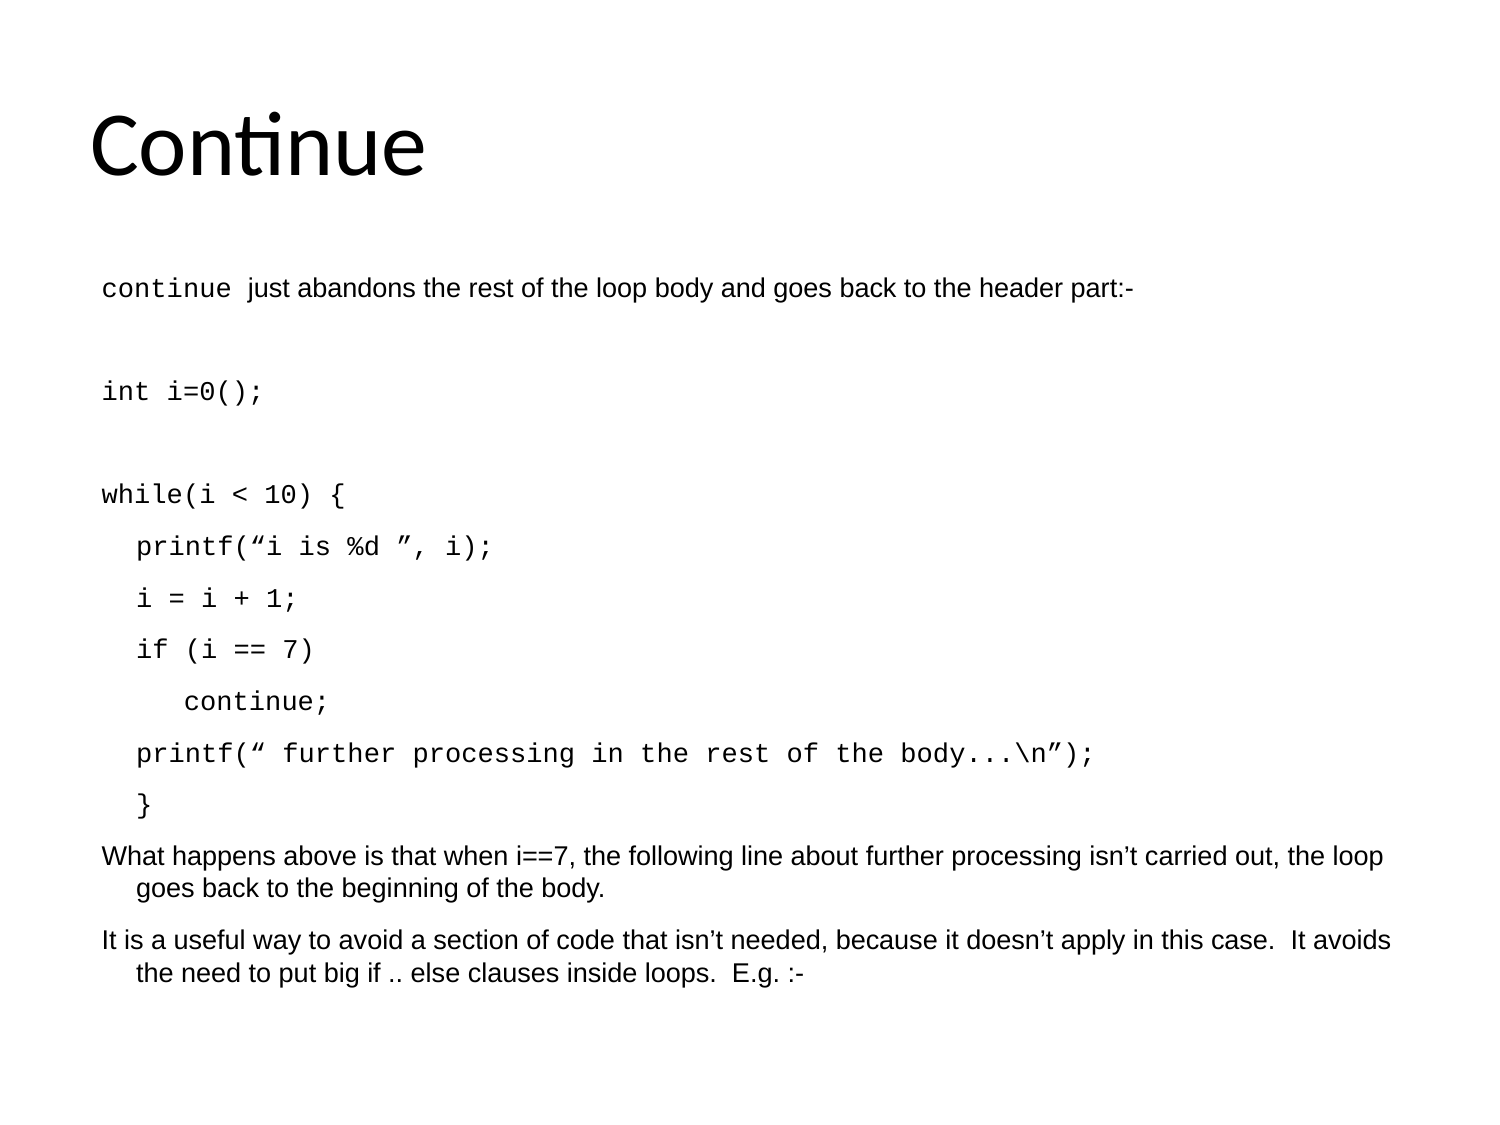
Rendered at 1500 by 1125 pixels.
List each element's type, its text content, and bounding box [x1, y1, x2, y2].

list continue just abandons the rest of the loop body and goes back to the header part:- int i=0(); while(i < 10) { printf(“i is %d ”, i); i = i + 1; if (i == 7) continue; printf(“ further processing in the rest of the body...\n”); } What happens above is that when i==7, the following line about further processing isn’t carried out, the loop goes back to the beginning of the body. It is a useful way to avoid a section of code that isn’t needed, because it doesn’t apply in this case. It avoids the need to put big if .. else clauses inside loops. E.g. :- [75, 262, 1425, 1005]
title Continue [75, 45, 1425, 233]
